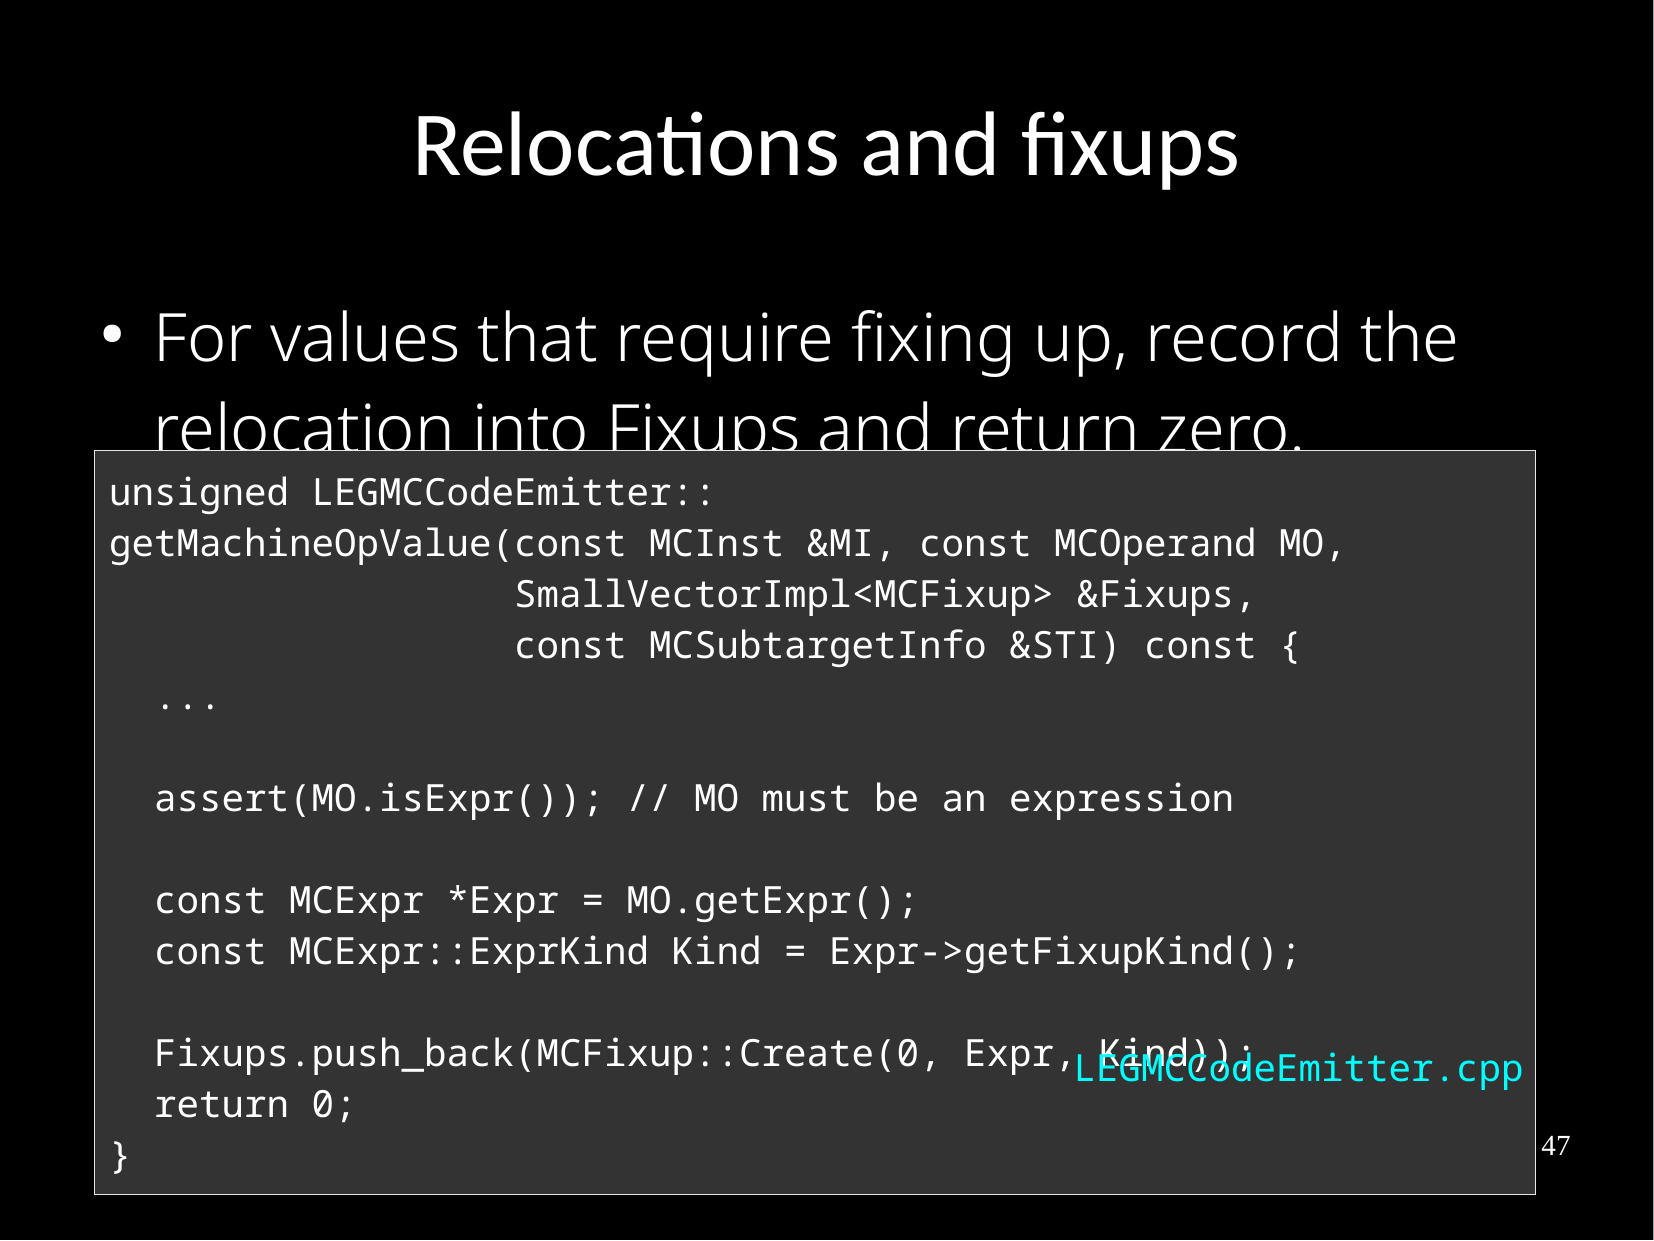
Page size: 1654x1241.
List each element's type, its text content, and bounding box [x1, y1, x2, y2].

text_box unsigned LEGMCCodeEmitter:: getMachineOpValue(const MCInst &MI, const MCOperand MO, SmallVectorImpl<MCFixup> &Fixups, const MCSubtargetInfo &STI) const { ... assert(MO.isExpr()); // MO must be an expression const MCExpr *Expr = MO.getExpr(); const MCExpr::ExprKind Kind = Expr->getFixupKind(); Fixups.push_back(MCFixup::Create(0, Expr, Kind)); return 0; } [94, 450, 1536, 1097]
list For values that require fixing up, record the relocation into Fixups and return zero. [82, 290, 1571, 1170]
text_box LEGMCCodeEmitter.cpp [968, 1041, 1536, 1086]
title Relocations and fixups [82, 49, 1571, 257]
